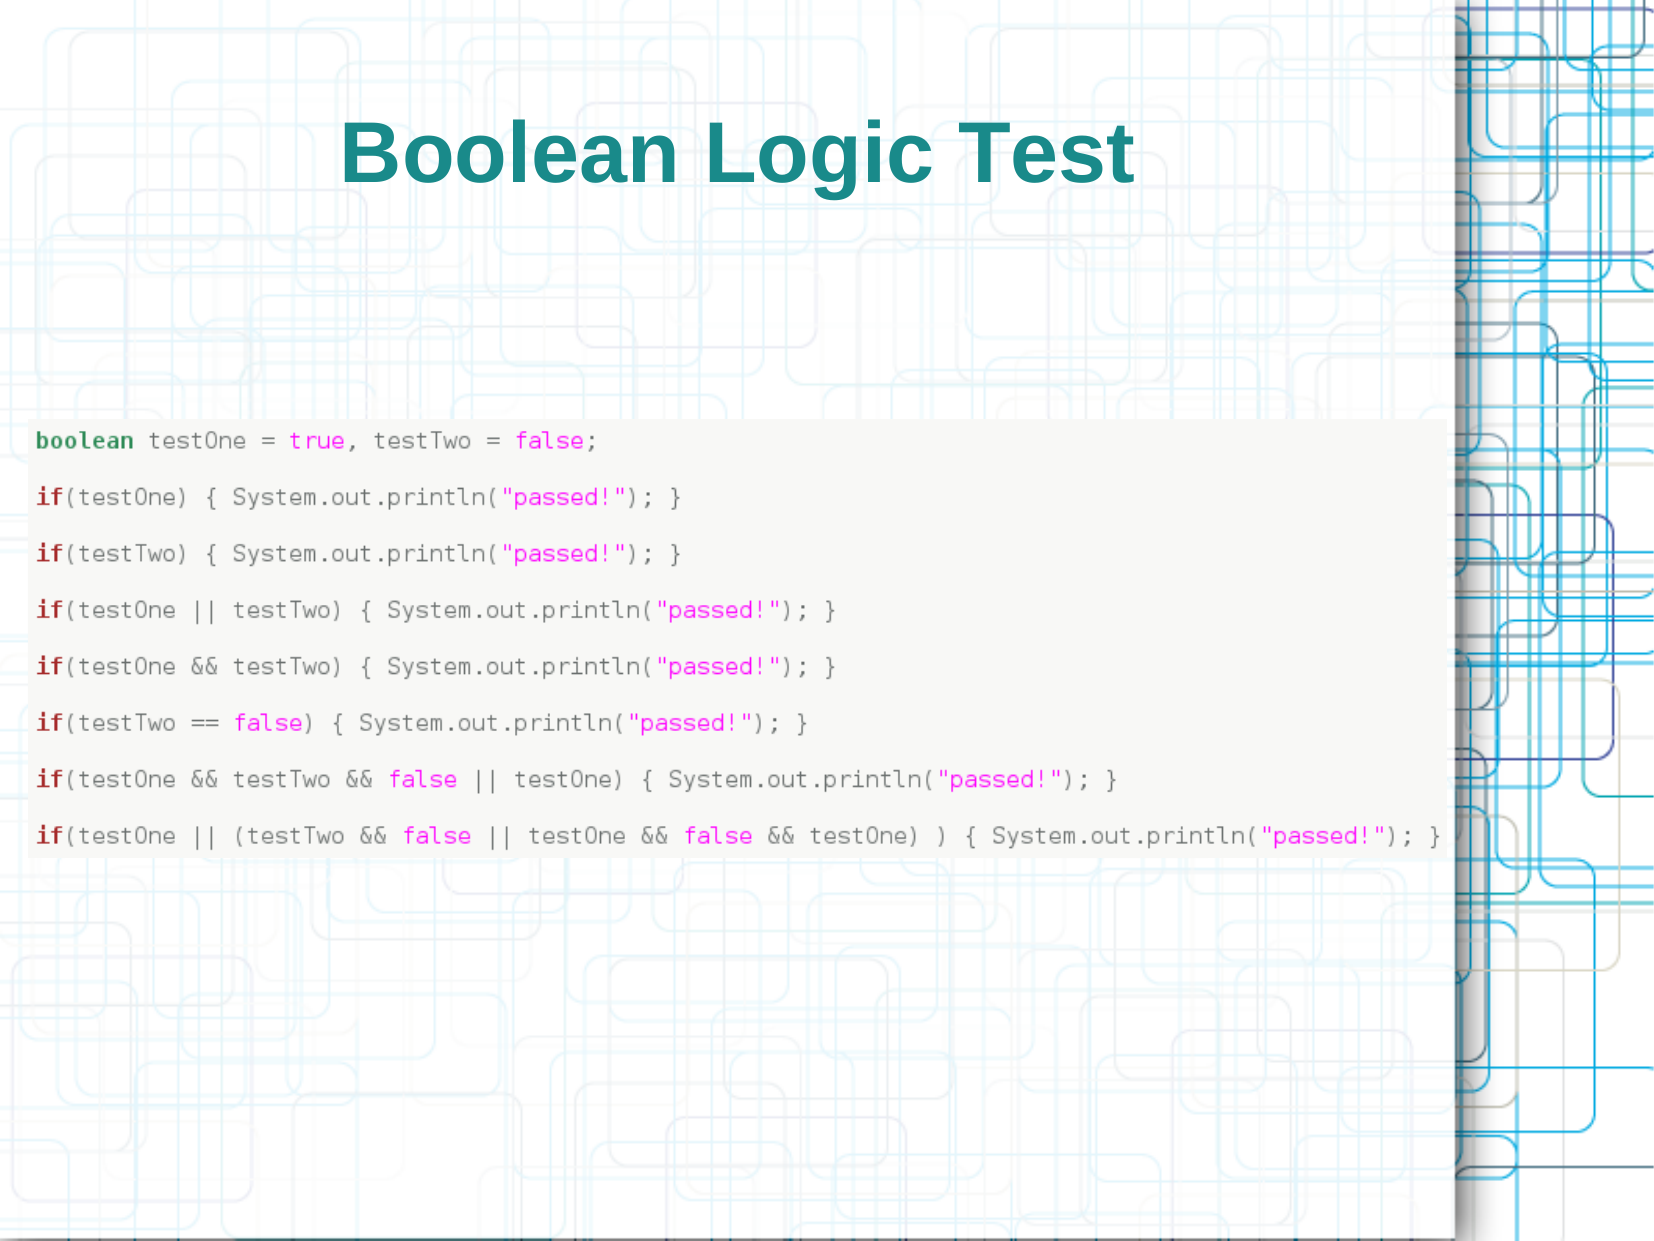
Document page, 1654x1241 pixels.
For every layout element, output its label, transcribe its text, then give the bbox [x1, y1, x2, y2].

title Boolean Logic Test [59, 49, 1418, 257]
picture [0, 0, 1654, 1241]
